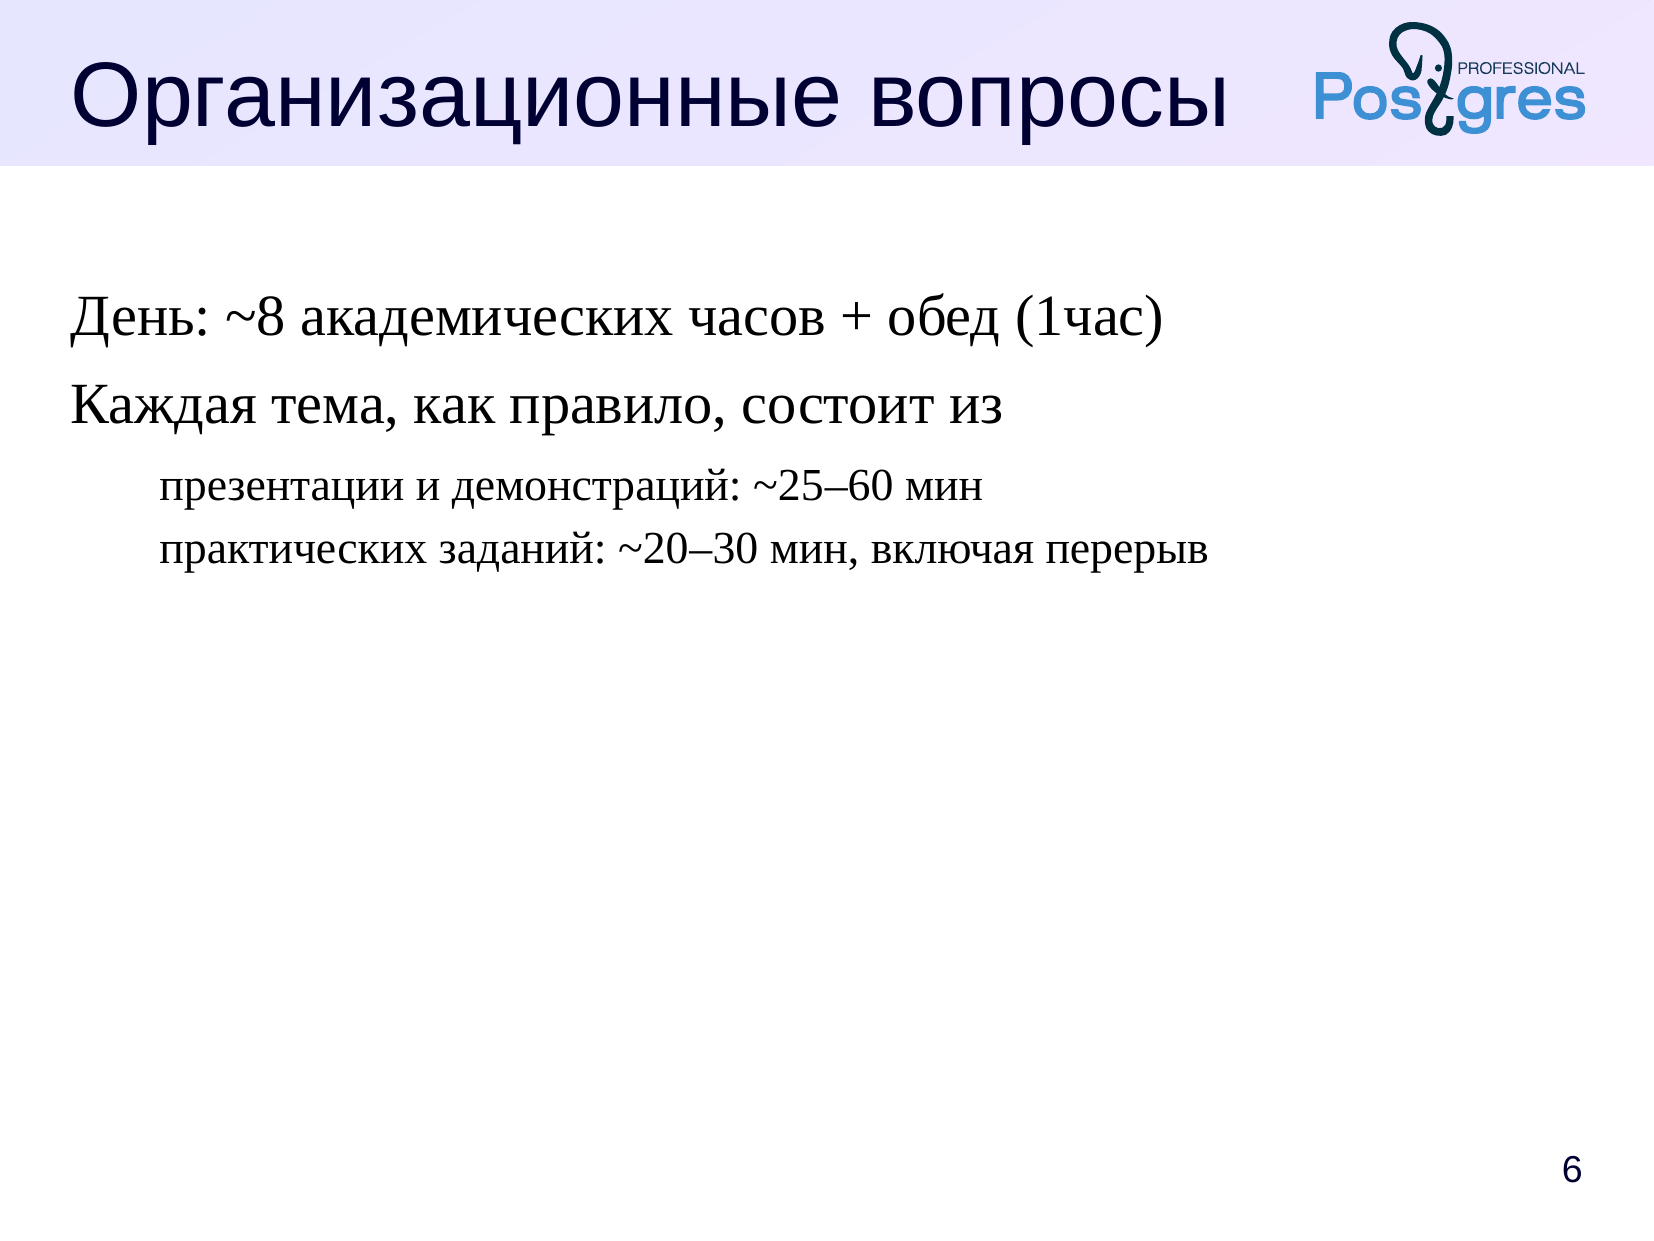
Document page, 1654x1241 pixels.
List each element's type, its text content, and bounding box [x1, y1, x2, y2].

list День: ~8 академических часов + обед (1час) Каждая тема, как правило, состоит из презентации и демонстраций: ~25–60 мин практических заданий: ~20–30 мин, включая перерыв [70, 283, 1583, 1134]
title Организационные вопросы [70, 43, 1241, 147]
